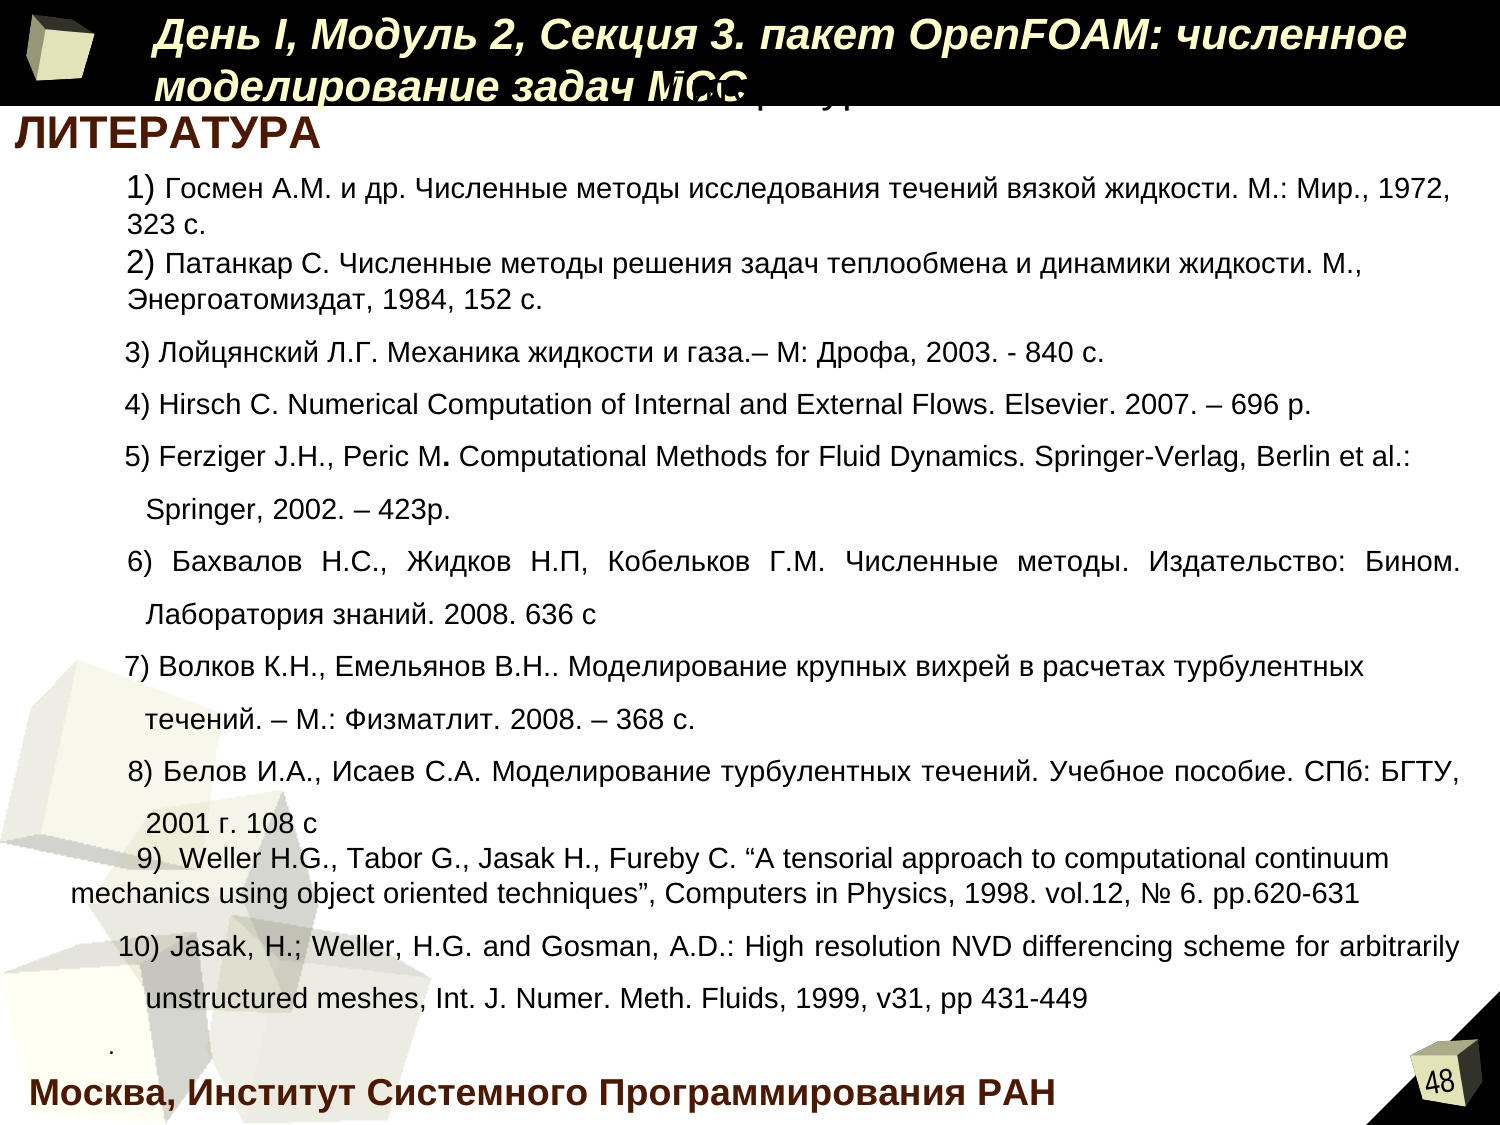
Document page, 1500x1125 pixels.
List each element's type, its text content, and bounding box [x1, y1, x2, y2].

text_box ЛИТЕРАТУРА [0, 95, 1500, 176]
picture [0, 659, 433, 1125]
text_box Литература [590, 52, 945, 95]
text_box 1) Госмен А.М. и др. Численные методы исследования течений вязкой жидкости. М.: Мир., 1972, 323 с. 2) Патанкар С. Численные методы решения задач теплообмена и динамики жидкости. М., Энергоатомиздат, 1984, 152 с. 3) Лойцянский Л.Г. Механика жидкости и газа.– М: Дрофа, 2003. - 840 с. 4) Hirsch С. Numerical Computation of Internal and External Flows. Elsevier. 2007. – 696 p. 5) Ferziger J.H., Peric M. Computational Methods for Fluid Dynamics. Springer-Verlag, Berlin et al.: Springer, 2002. – 423p. 6) Бахвалов Н.С., Жидков Н.П, Кобельков Г.М. Численные методы. Издательство: Бином. Лаборатория знаний. 2008. 636 с 7) Волков К.Н., Емельянов В.Н.. Моделирование крупных вихрей в расчетах турбулентных течений. – М.: Физматлит. 2008. – 368 с. 8) Белов И.А., Исаев С.А. Моделирование турбулентных течений. Учебное пособие. СПб: БГТУ, 2001 г. 108 с 9) Weller H.G., Tabor G., Jasak H., Fureby C. “A tensorial approach to computational continuum mechanics using object oriented techniques”, Computers in Physics, 1998. vol.12, № 6. pp.620-631 10) Jasak, H.; Weller, H.G. and Gosman, A.D.: High resolution NVD differencing scheme for arbitrarily unstructured meshes, Int. J. Numer. Meth. Fluids, 1999, v31, pp 431-449 . [55, 176, 1477, 1068]
picture [423, 1088, 433, 1102]
